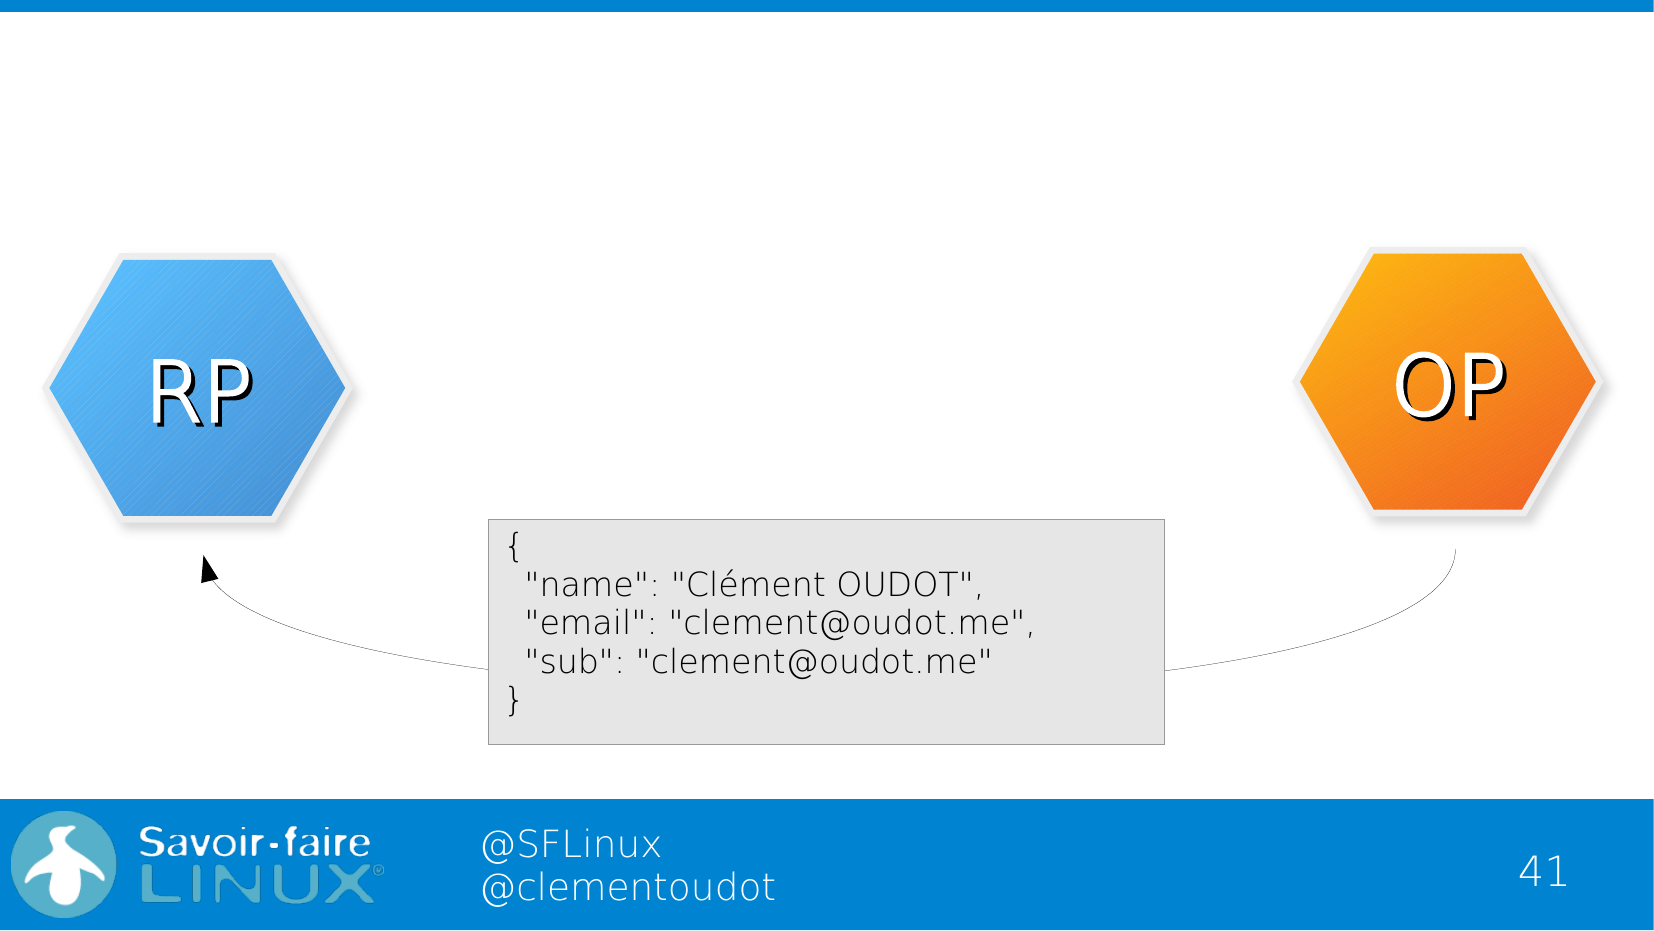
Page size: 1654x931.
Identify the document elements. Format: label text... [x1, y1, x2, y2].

picture [11, 811, 384, 918]
picture [23, 236, 384, 556]
text_box { "name": "Clément OUDOT", "email": "clement@oudot.me", "sub": "clement@oudot.me" } [488, 519, 1165, 745]
text_box RP [129, 336, 285, 449]
picture [1275, 230, 1636, 550]
text_box OP [1375, 330, 1534, 540]
